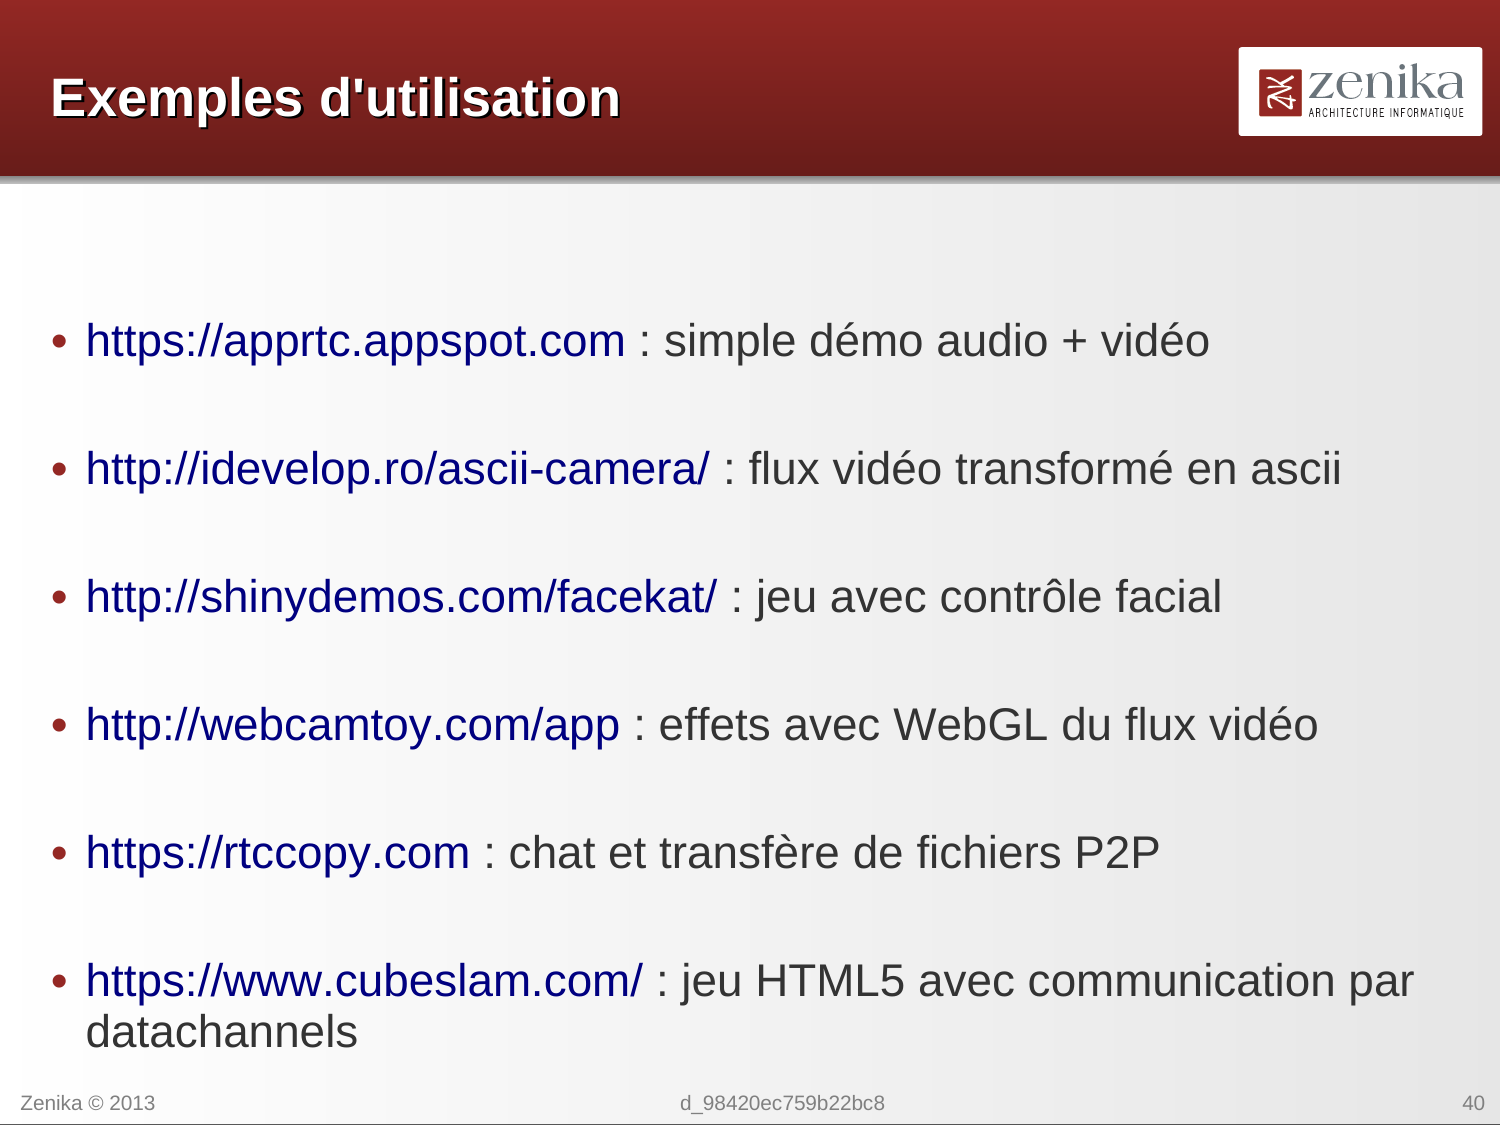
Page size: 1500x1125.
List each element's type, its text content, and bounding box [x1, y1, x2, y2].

picture [1257, 58, 1464, 125]
title Exemples d'utilisation [50, 15, 1206, 180]
list https://apprtc.appspot.com : simple démo audio + vidéo http://idevelop.ro/ascii-camera/ : flux vidéo transformé en ascii http://shinydemos.com/facekat/ : jeu avec contrôle facial http://webcamtoy.com/app : effets avec WebGL du flux vidéo https://rtccopy.com : chat et transfère de fichiers P2P https://www.cubeslam.com/ : jeu HTML5 avec communication par datachannels [50, 249, 1435, 1123]
